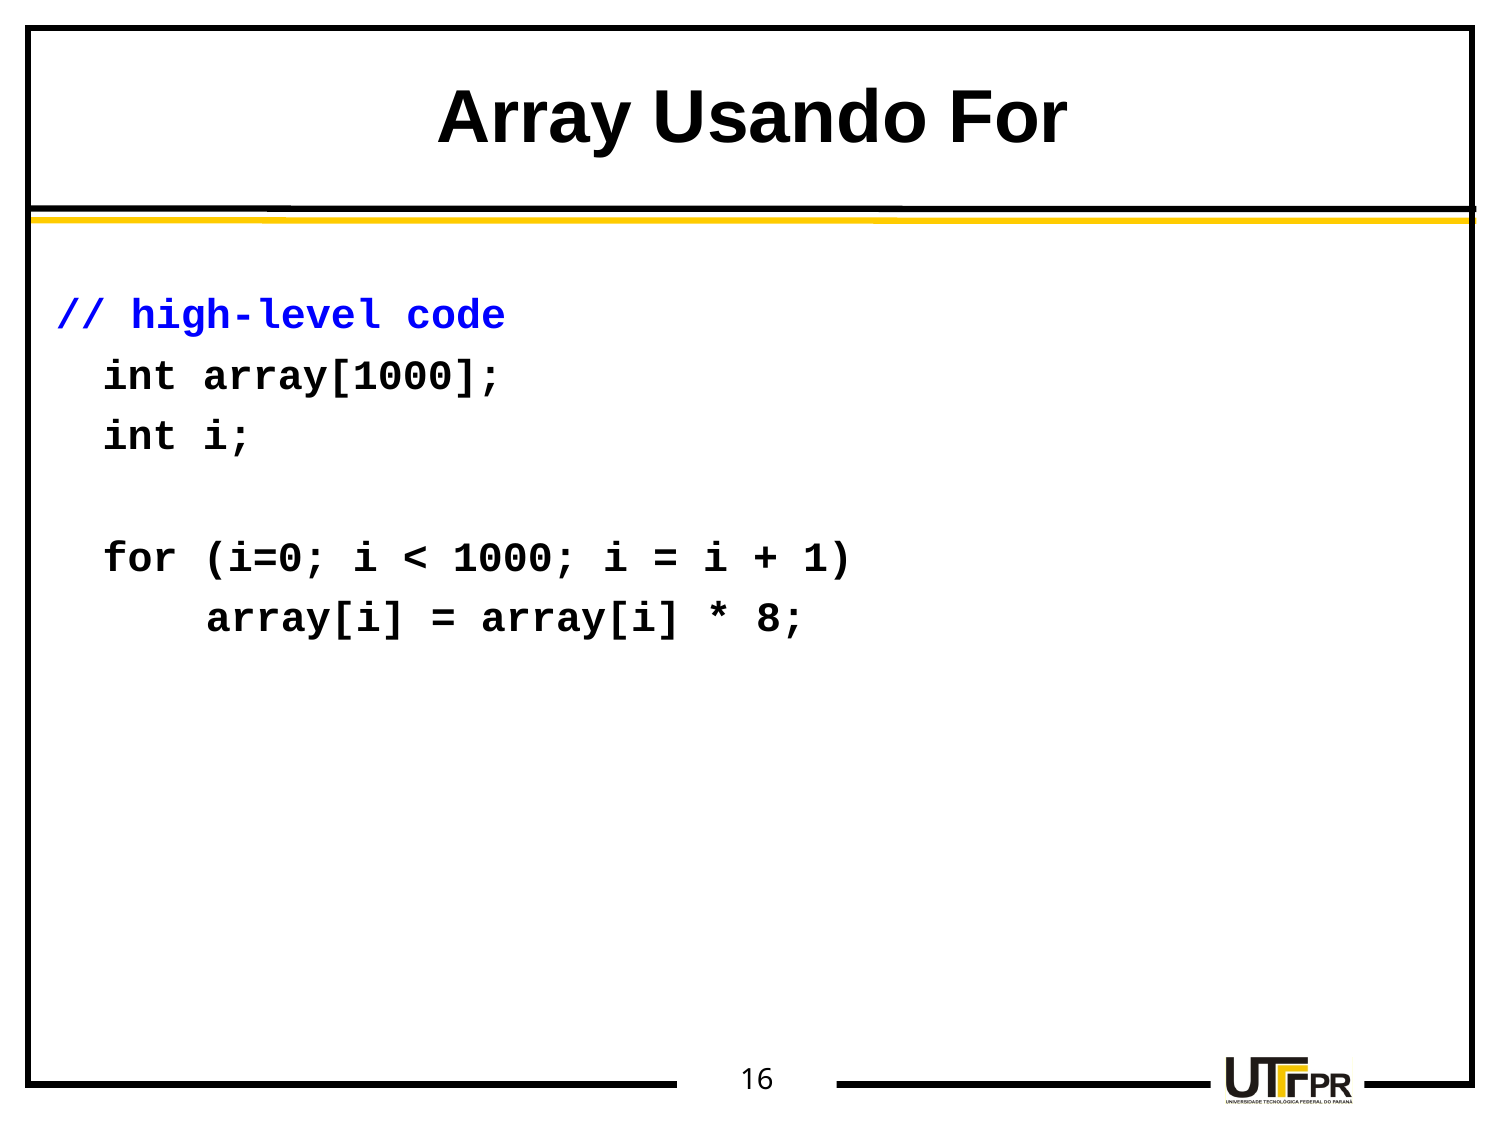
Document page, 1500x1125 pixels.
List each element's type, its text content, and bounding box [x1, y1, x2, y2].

title Array Usando For [29, 29, 1477, 207]
list // high-level code int array[1000]; int i; for (i=0; i < 1000; i = i + 1) array[i] = array[i] * 8; [41, 219, 1447, 1125]
